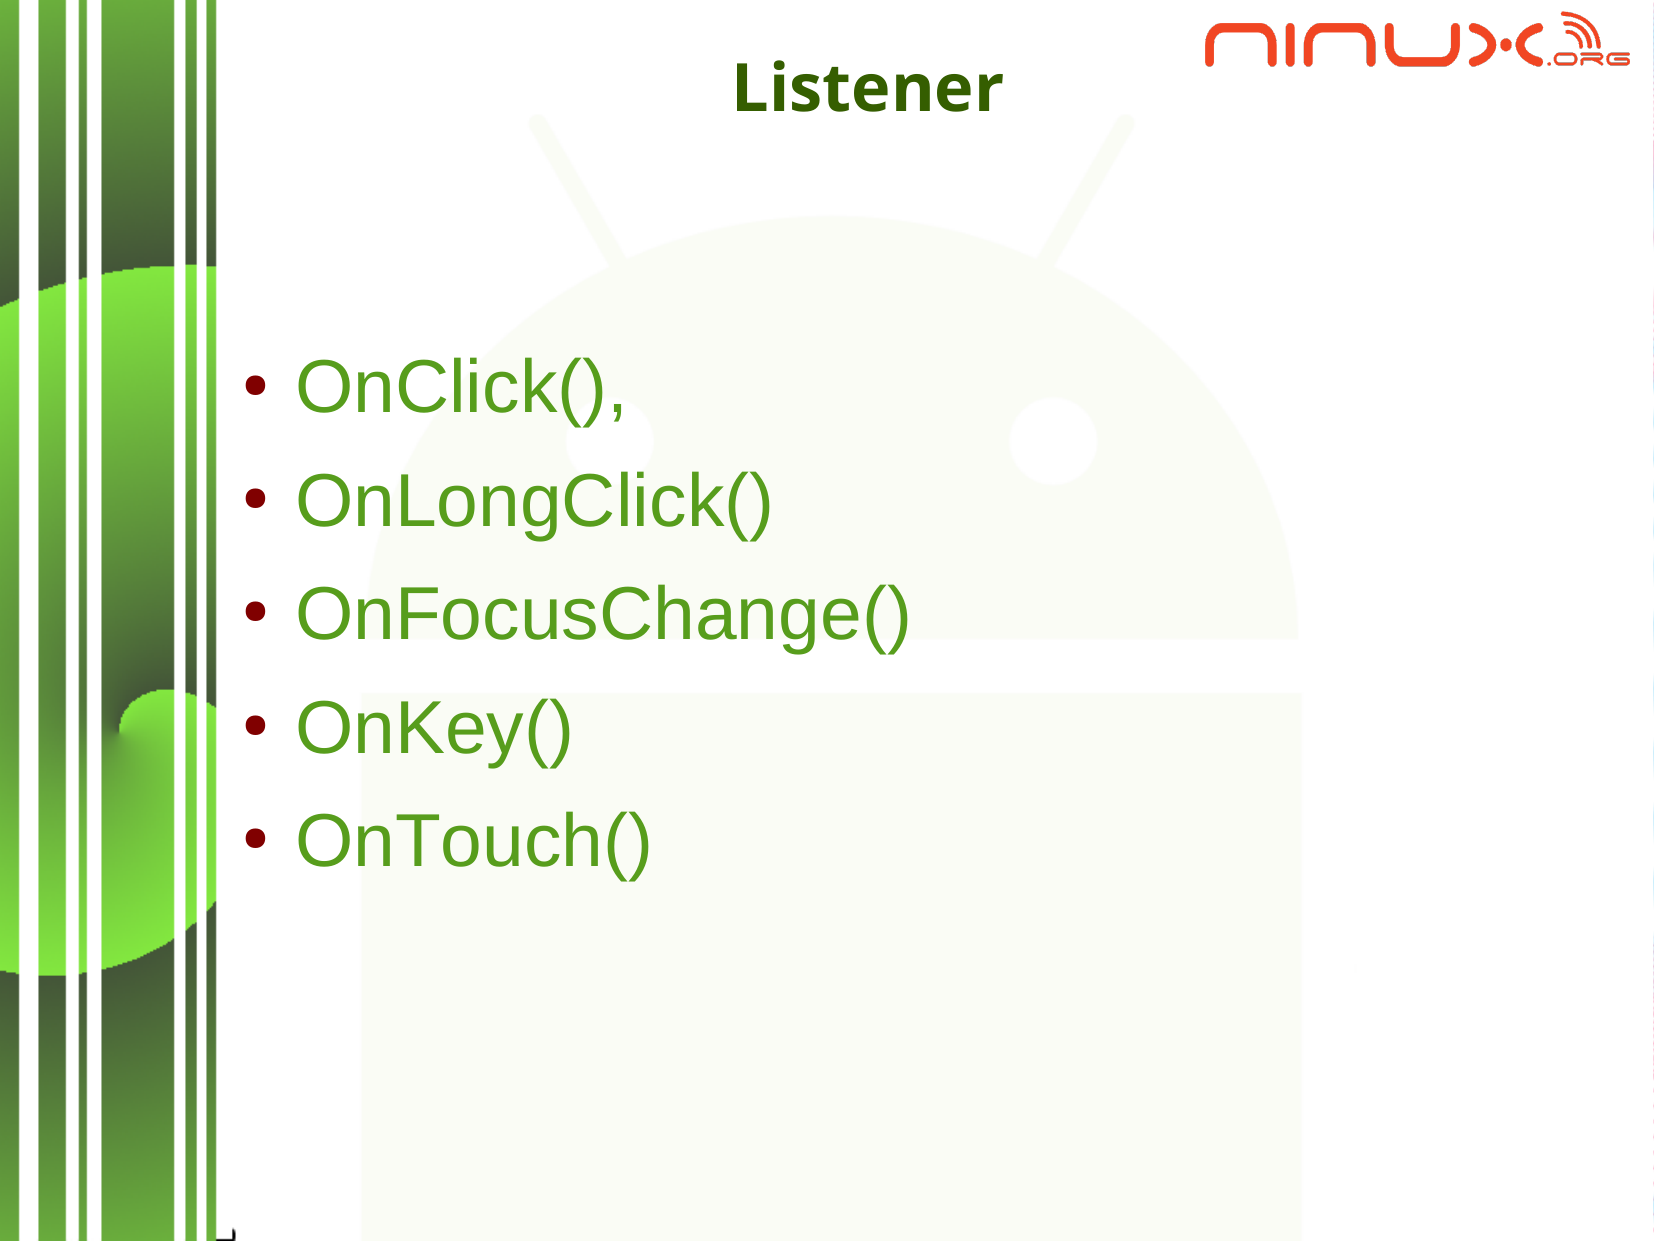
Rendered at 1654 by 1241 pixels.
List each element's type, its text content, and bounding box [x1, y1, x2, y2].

list OnClick(), OnLongClick() OnFocusChange() OnKey() OnTouch() [224, 231, 1598, 893]
title Listener [236, 46, 1500, 125]
picture [0, 0, 1654, 1241]
